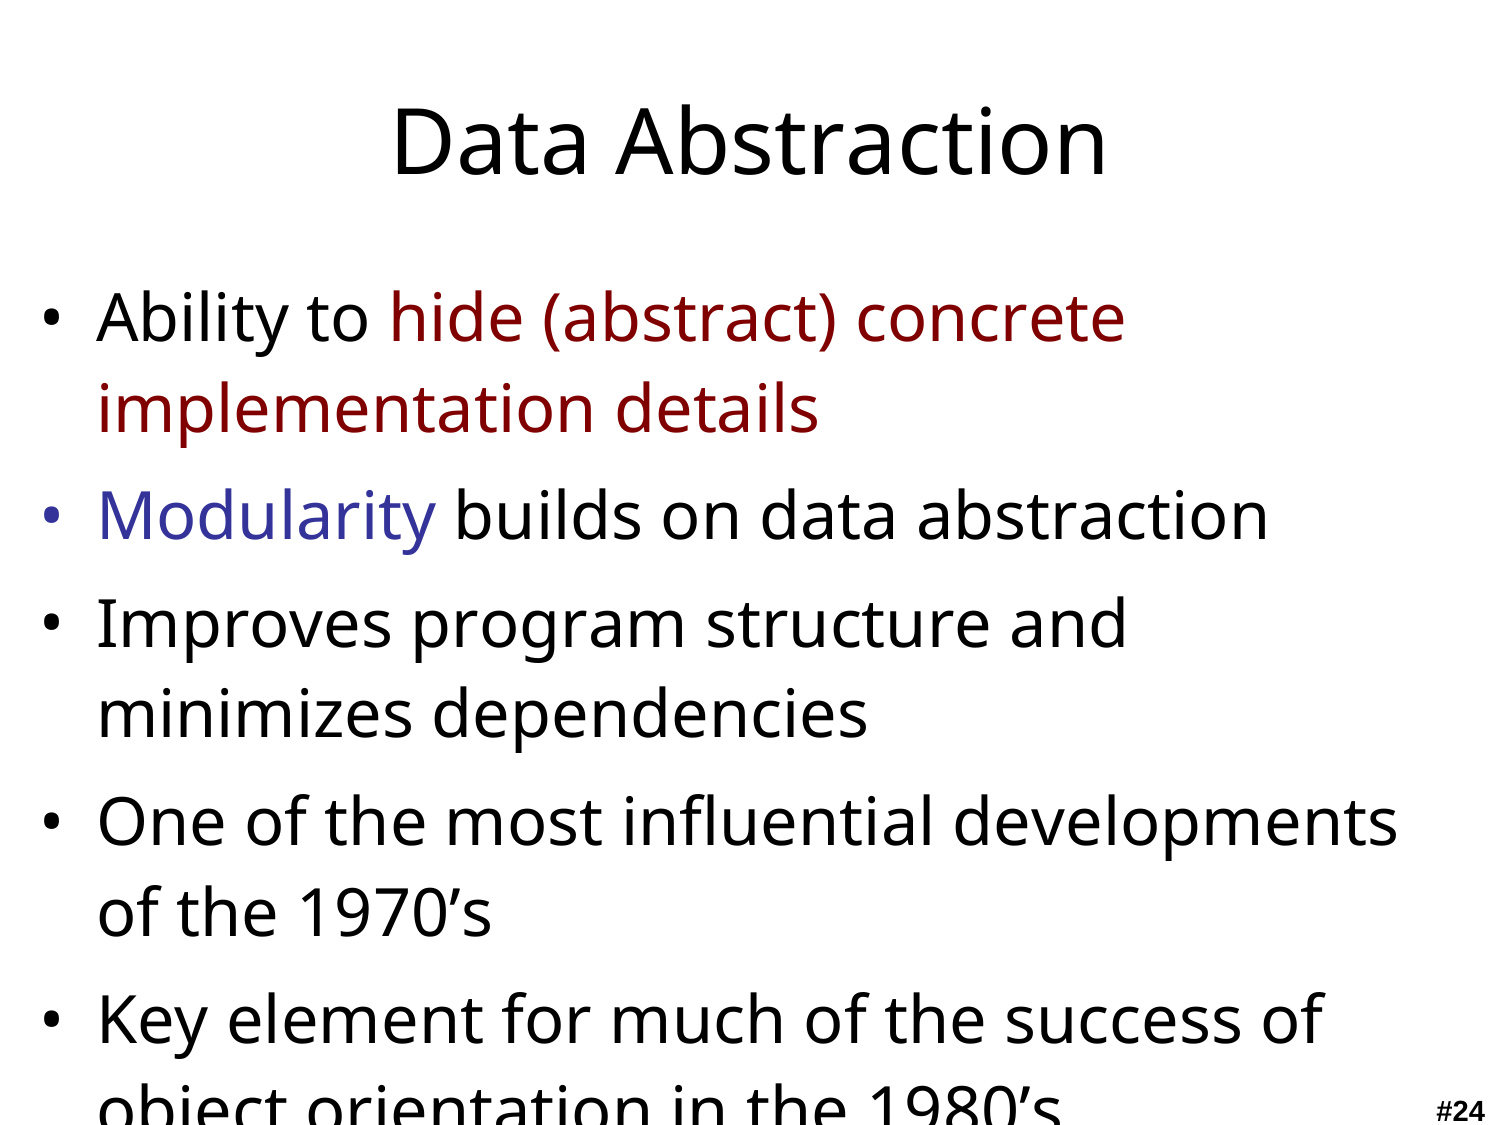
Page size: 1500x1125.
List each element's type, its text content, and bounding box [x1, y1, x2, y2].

title Data Abstraction [24, 45, 1476, 233]
list Ability to hide (abstract) concrete implementation details Modularity builds on data abstraction Improves program structure and minimizes dependencies One of the most influential developments of the 1970’s Key element for much of the success of object orientation in the 1980’s [24, 262, 1476, 1101]
